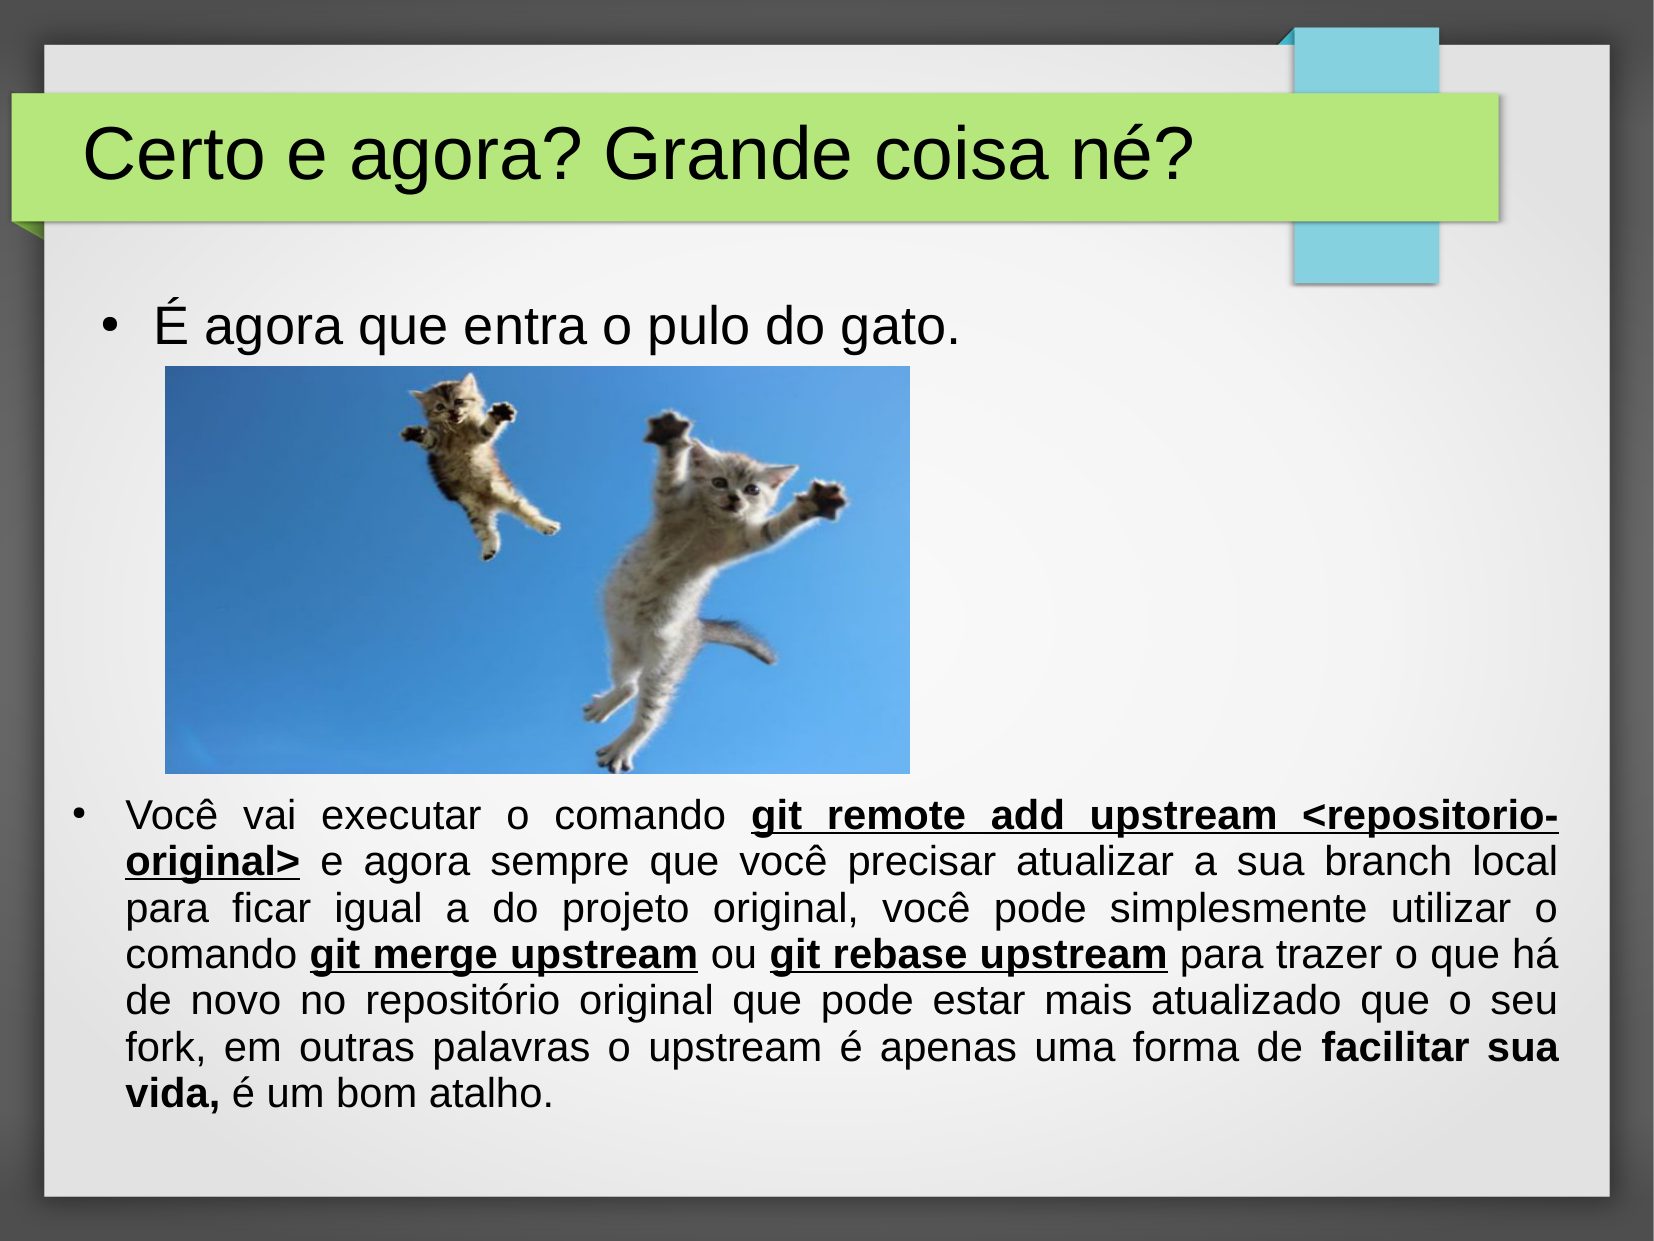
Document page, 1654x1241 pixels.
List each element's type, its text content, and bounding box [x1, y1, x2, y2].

picture [0, 0, 1654, 1241]
list É agora que entra o pulo do gato. [82, 295, 1571, 390]
title Certo e agora? Grande coisa né? [82, 94, 1264, 213]
list Você vai executar o comando git remote add upstream <repositorio-original> e agora sempre que você precisar atualizar a sua branch local para ficar igual a do projeto original, você pode simplesmente utilizar o comando git merge upstream ou git rebase upstream para trazer o que há de novo no repositório original que pode estar mais atualizado que o seu fork, em outras palavras o upstream é apenas uma forma de facilitar sua vida, é um bom atalho. [70, 791, 1560, 1123]
